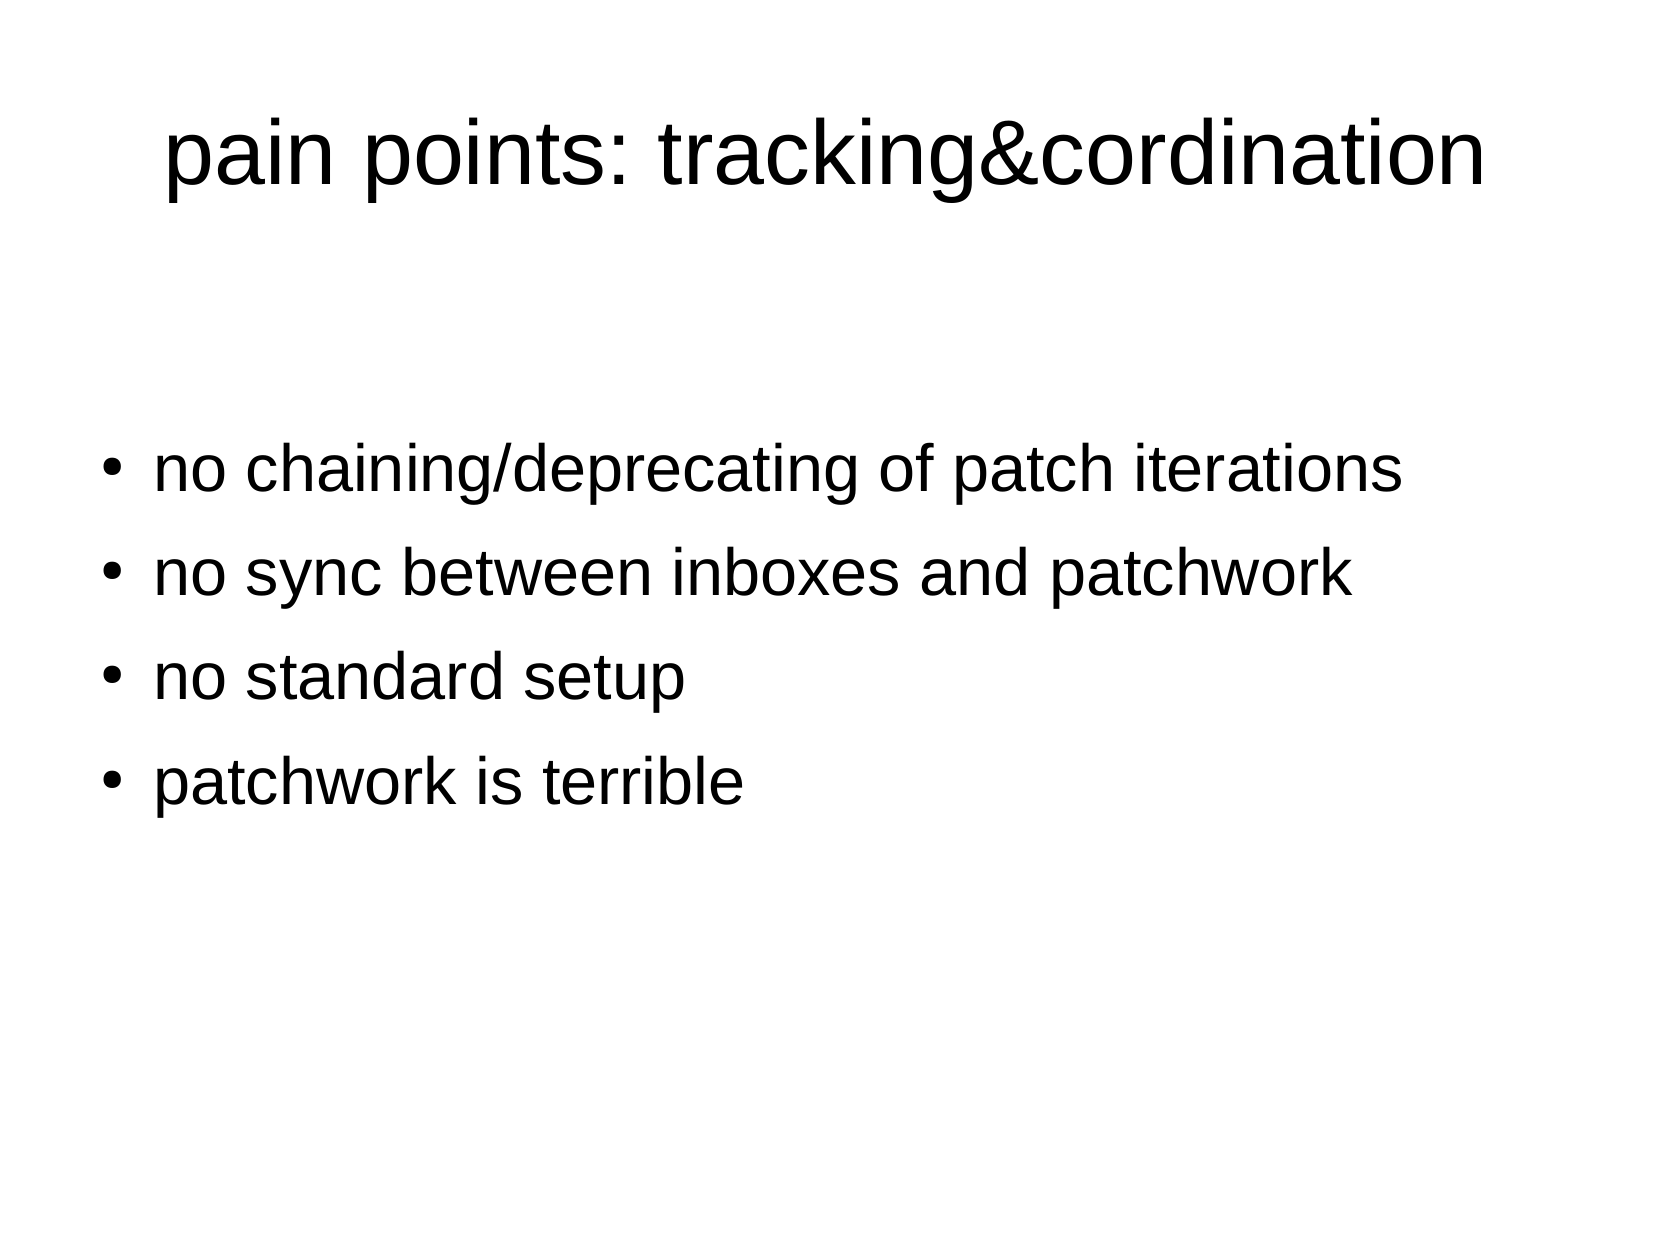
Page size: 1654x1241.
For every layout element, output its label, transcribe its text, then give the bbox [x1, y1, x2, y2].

list no chaining/deprecating of patch iterations no sync between inboxes and patchwork no standard setup patchwork is terrible [82, 431, 1571, 1021]
title pain points: tracking&cordination [82, 49, 1571, 257]
